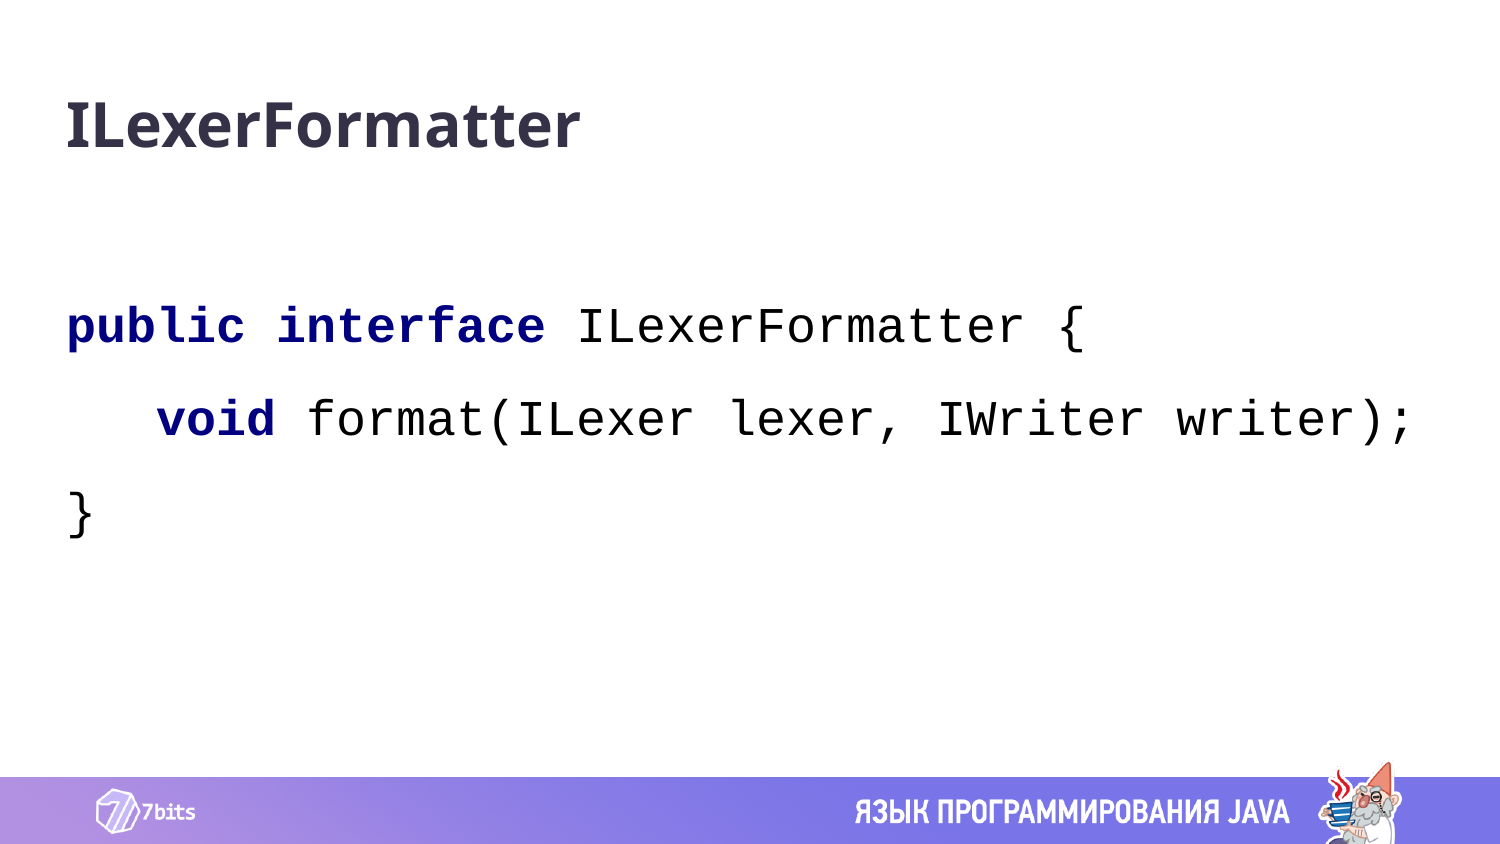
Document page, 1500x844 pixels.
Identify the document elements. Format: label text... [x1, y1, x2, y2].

title ILexerFormatter [51, 69, 1449, 164]
picture [0, 717, 1500, 844]
list public interface ILexerFormatter { void format(ILexer lexer, IWriter writer); } [51, 184, 1449, 745]
